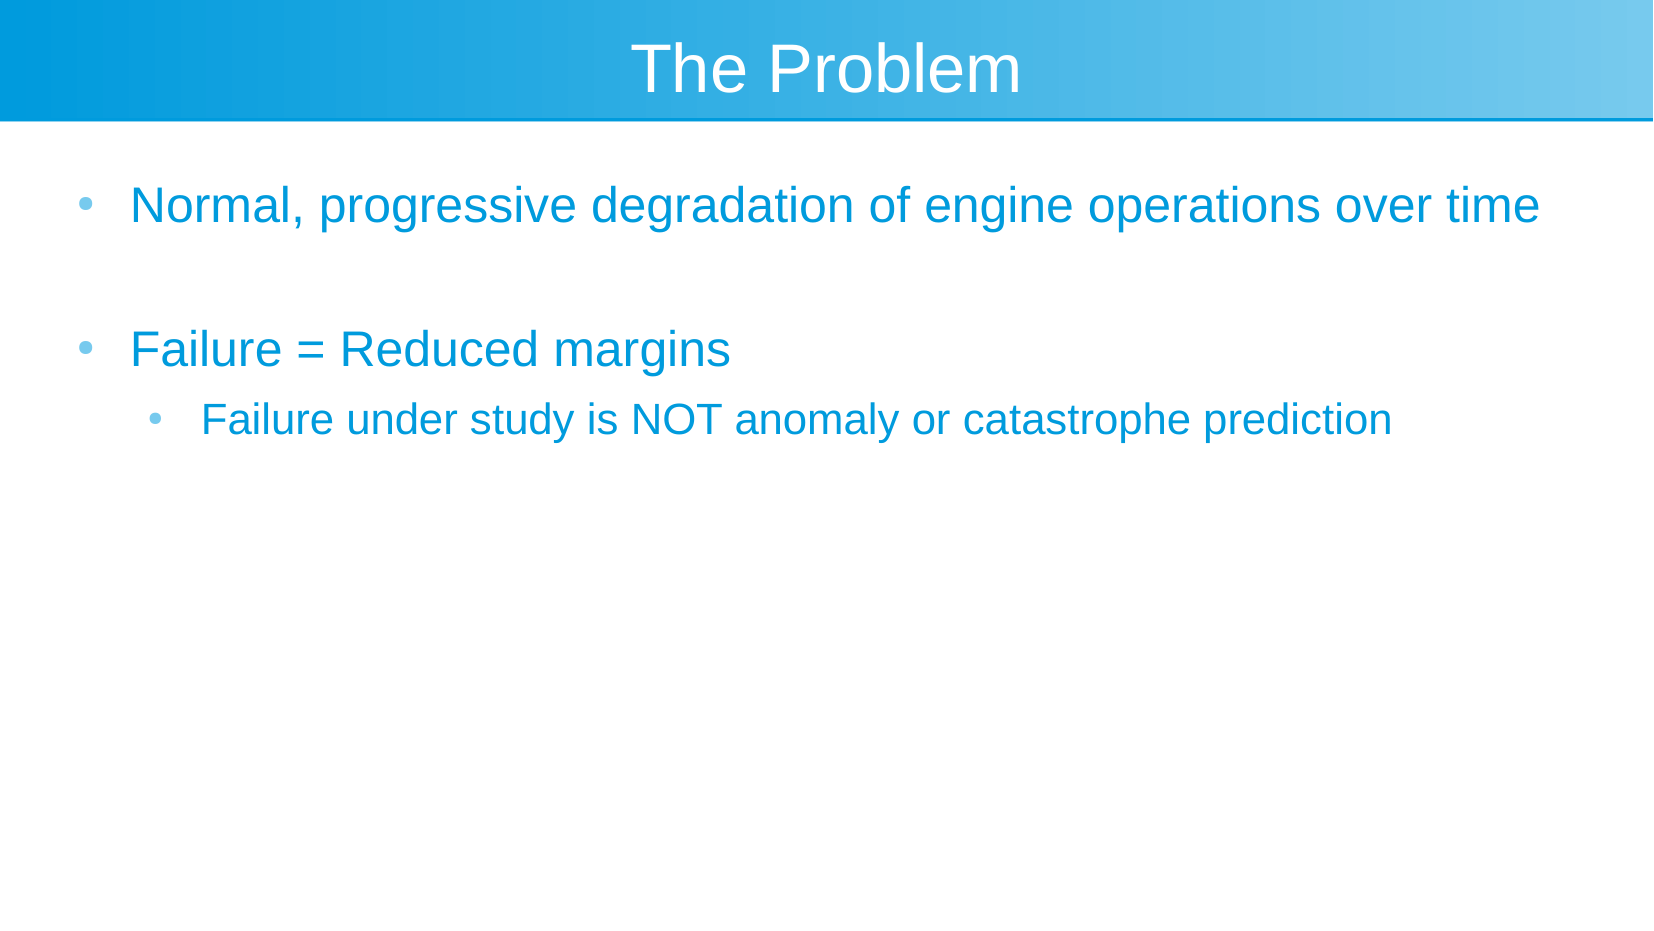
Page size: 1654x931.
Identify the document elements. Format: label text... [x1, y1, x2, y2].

title The Problem [59, 29, 1595, 108]
list Normal, progressive degradation of engine operations over time Failure = Reduced margins Failure under study is NOT anomaly or catastrophe prediction [59, 177, 1595, 768]
